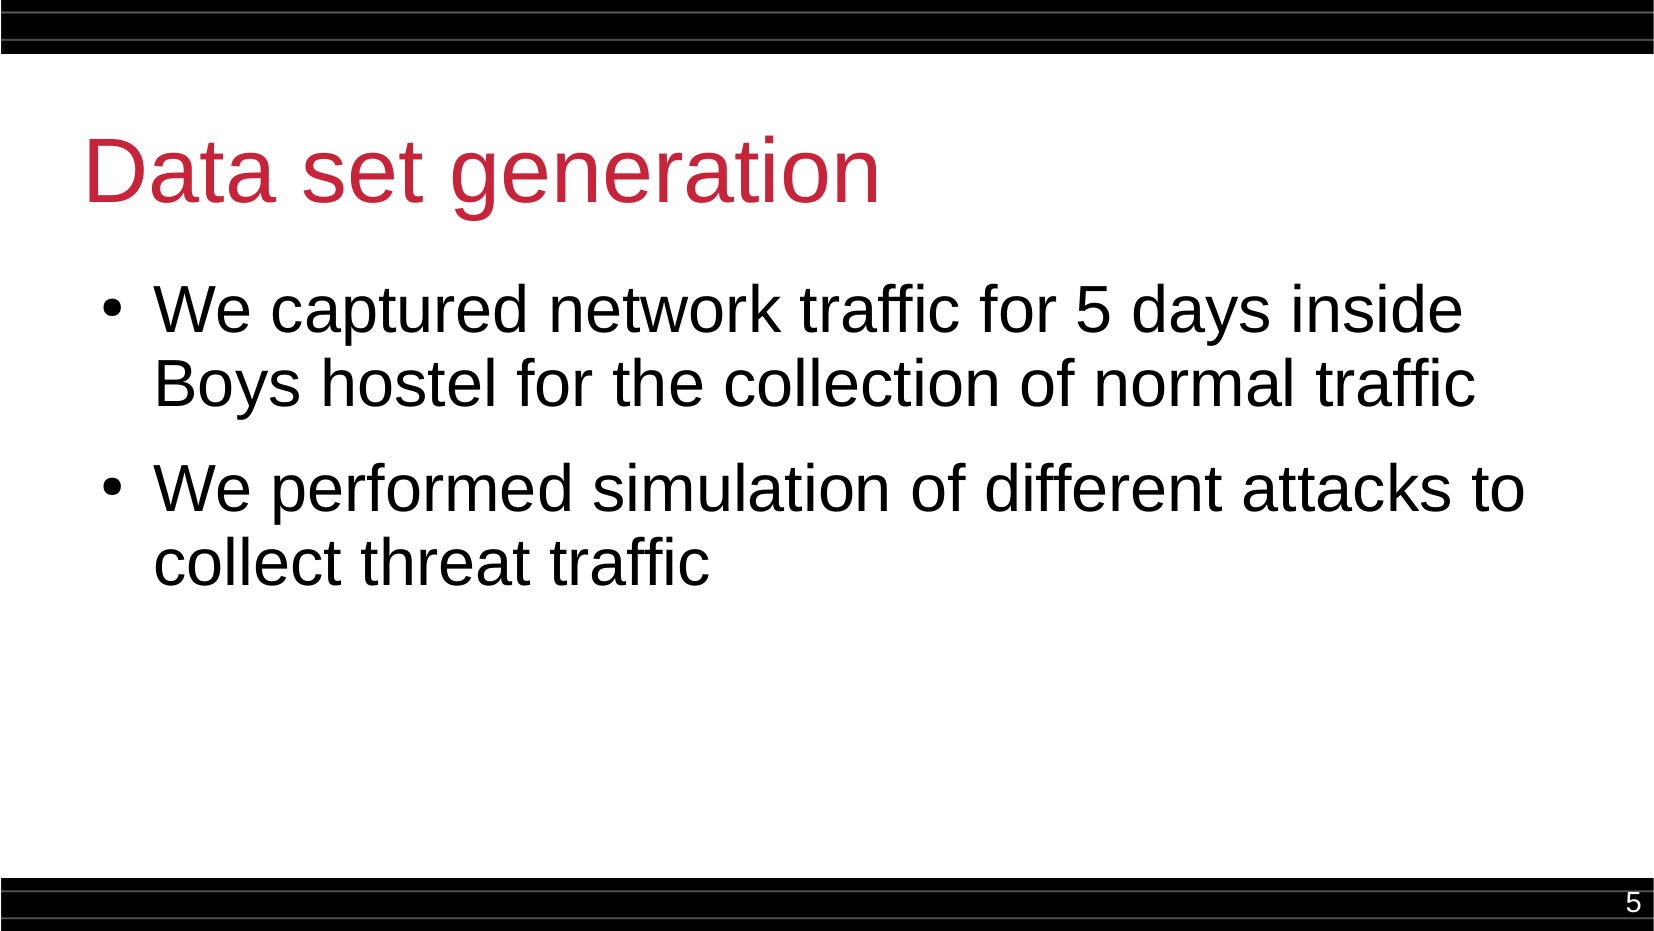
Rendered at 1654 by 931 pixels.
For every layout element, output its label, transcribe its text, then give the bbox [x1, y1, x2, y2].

picture [1, 878, 1654, 931]
list We captured network traffic for 5 days inside Boys hostel for the collection of normal traffic We performed simulation of different attacks to collect threat traffic [82, 271, 1571, 758]
picture [1, 0, 1654, 54]
title Data set generation [82, 92, 1571, 249]
